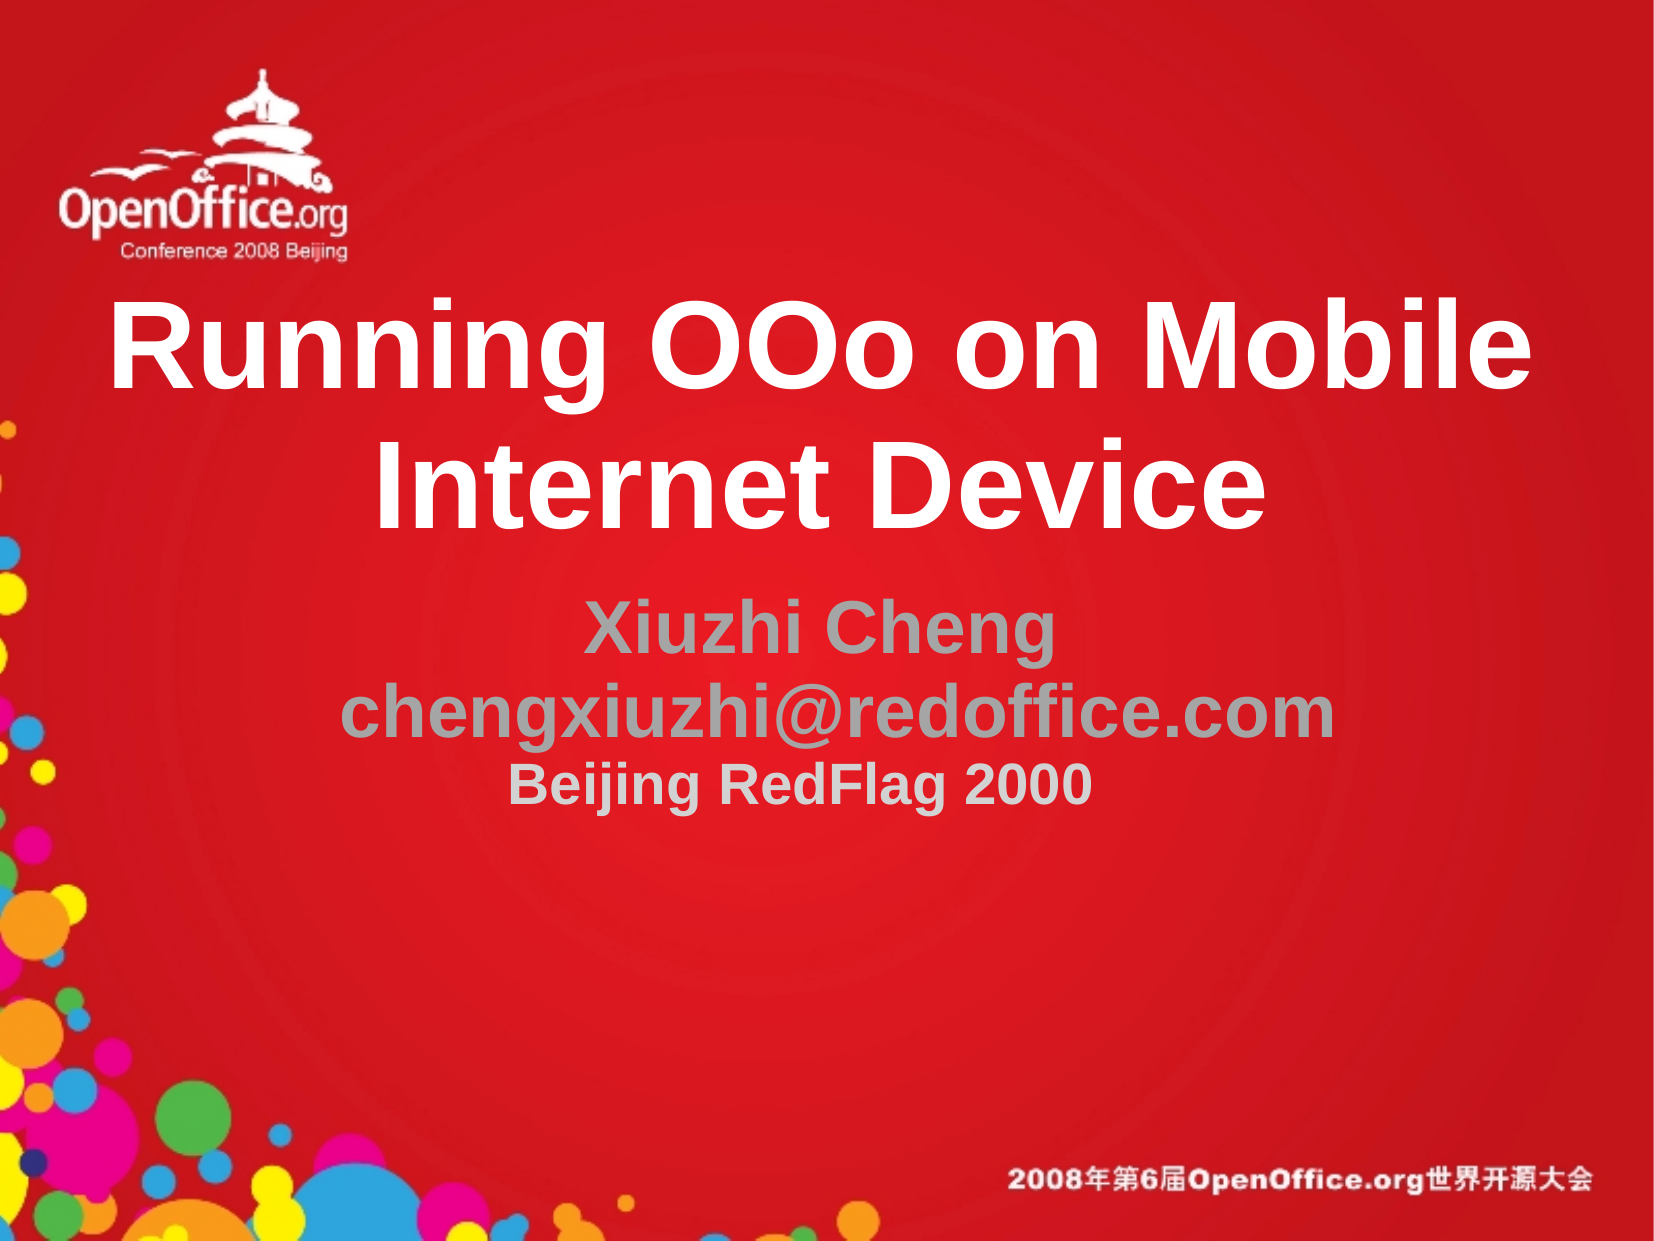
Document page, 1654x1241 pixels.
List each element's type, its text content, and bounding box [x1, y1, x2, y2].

title Running OOo on Mobile Internet Device [76, 275, 1566, 556]
title Xiuzhi Cheng chengxiuzhi@redoffice.com [76, 573, 1566, 766]
picture [0, 0, 1654, 1241]
title Beijing RedFlag 2000 [65, 720, 1554, 913]
